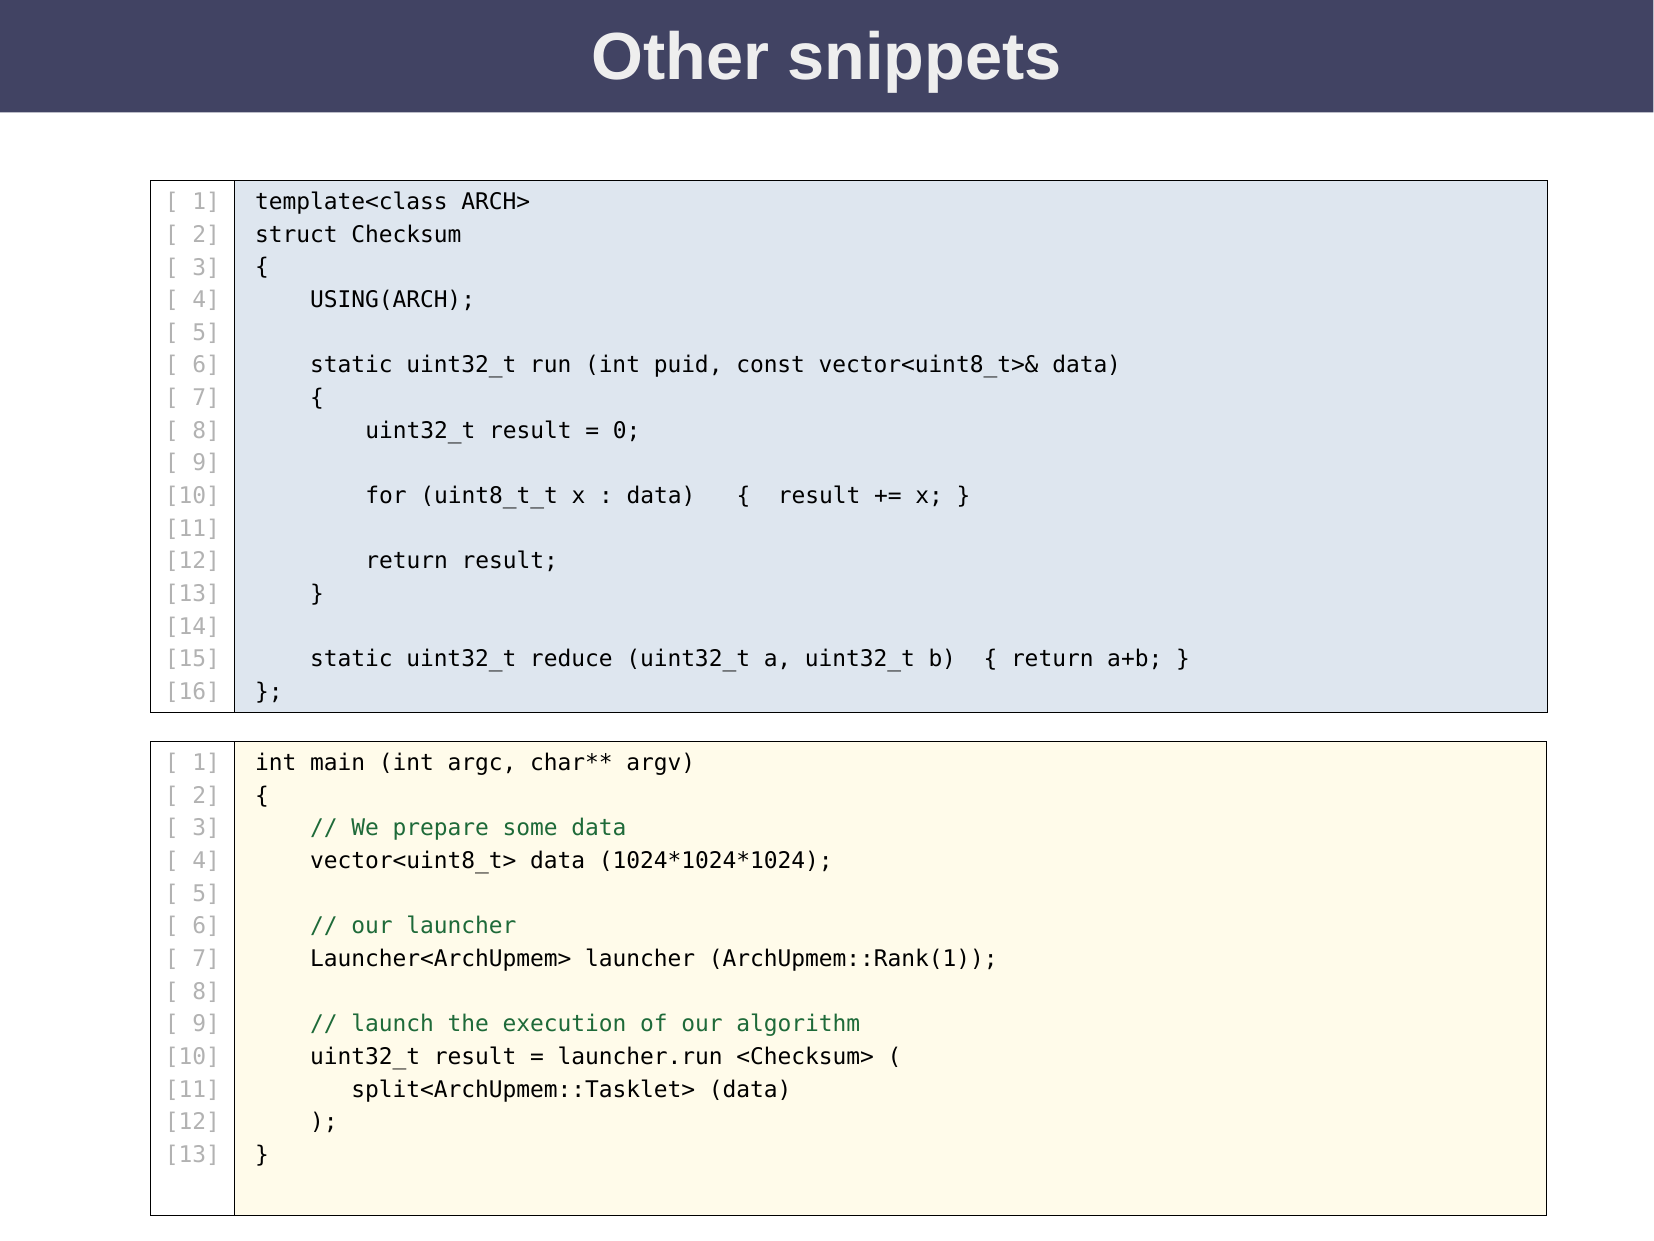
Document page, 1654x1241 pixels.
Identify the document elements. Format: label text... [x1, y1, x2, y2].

text_box Other snippets [0, 0, 1654, 113]
text_box template<class ARCH> struct Checksum { USING(ARCH); static uint32_t run (int puid, const vector<uint8_t>& data) { uint32_t result = 0; for (uint8_t_t x : data) { result += x; } return result; } static uint32_t reduce (uint32_t a, uint32_t b) { return a+b; } }; [235, 180, 1548, 713]
text_box [ 1] [ 2] [ 3] [ 4] [ 5] [ 6] [ 7] [ 8] [ 9] [10] [11] [12] [13] [150, 741, 235, 1216]
text_box int main (int argc, char** argv) { // We prepare some data vector<uint8_t> data (1024*1024*1024); // our launcher Launcher<ArchUpmem> launcher (ArchUpmem::Rank(1)); // launch the execution of our algorithm uint32_t result = launcher.run <Checksum> ( split<ArchUpmem::Tasklet> (data) ); } [235, 741, 1547, 1216]
text_box [ 1] [ 2] [ 3] [ 4] [ 5] [ 6] [ 7] [ 8] [ 9] [10] [11] [12] [13] [14] [15] [16] [150, 180, 235, 713]
